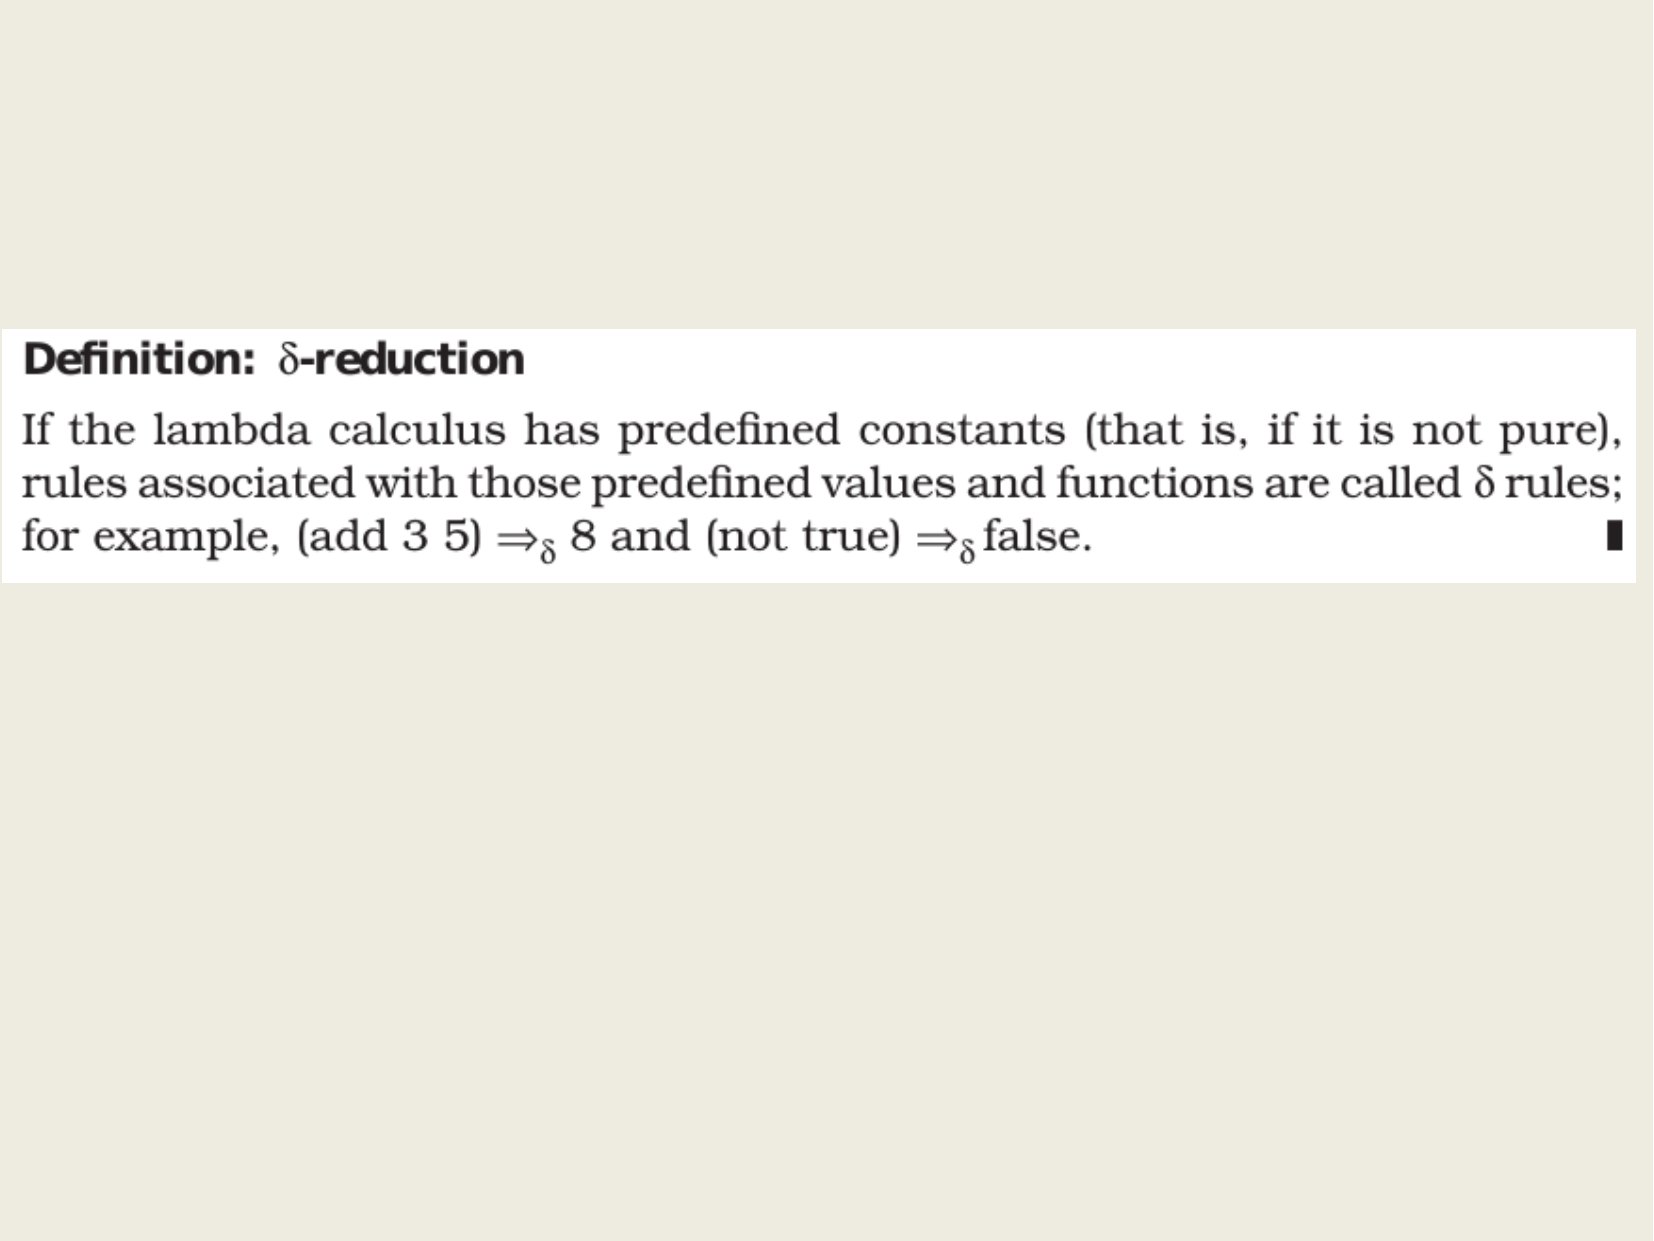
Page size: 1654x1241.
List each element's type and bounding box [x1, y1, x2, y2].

picture [2, 329, 1636, 583]
